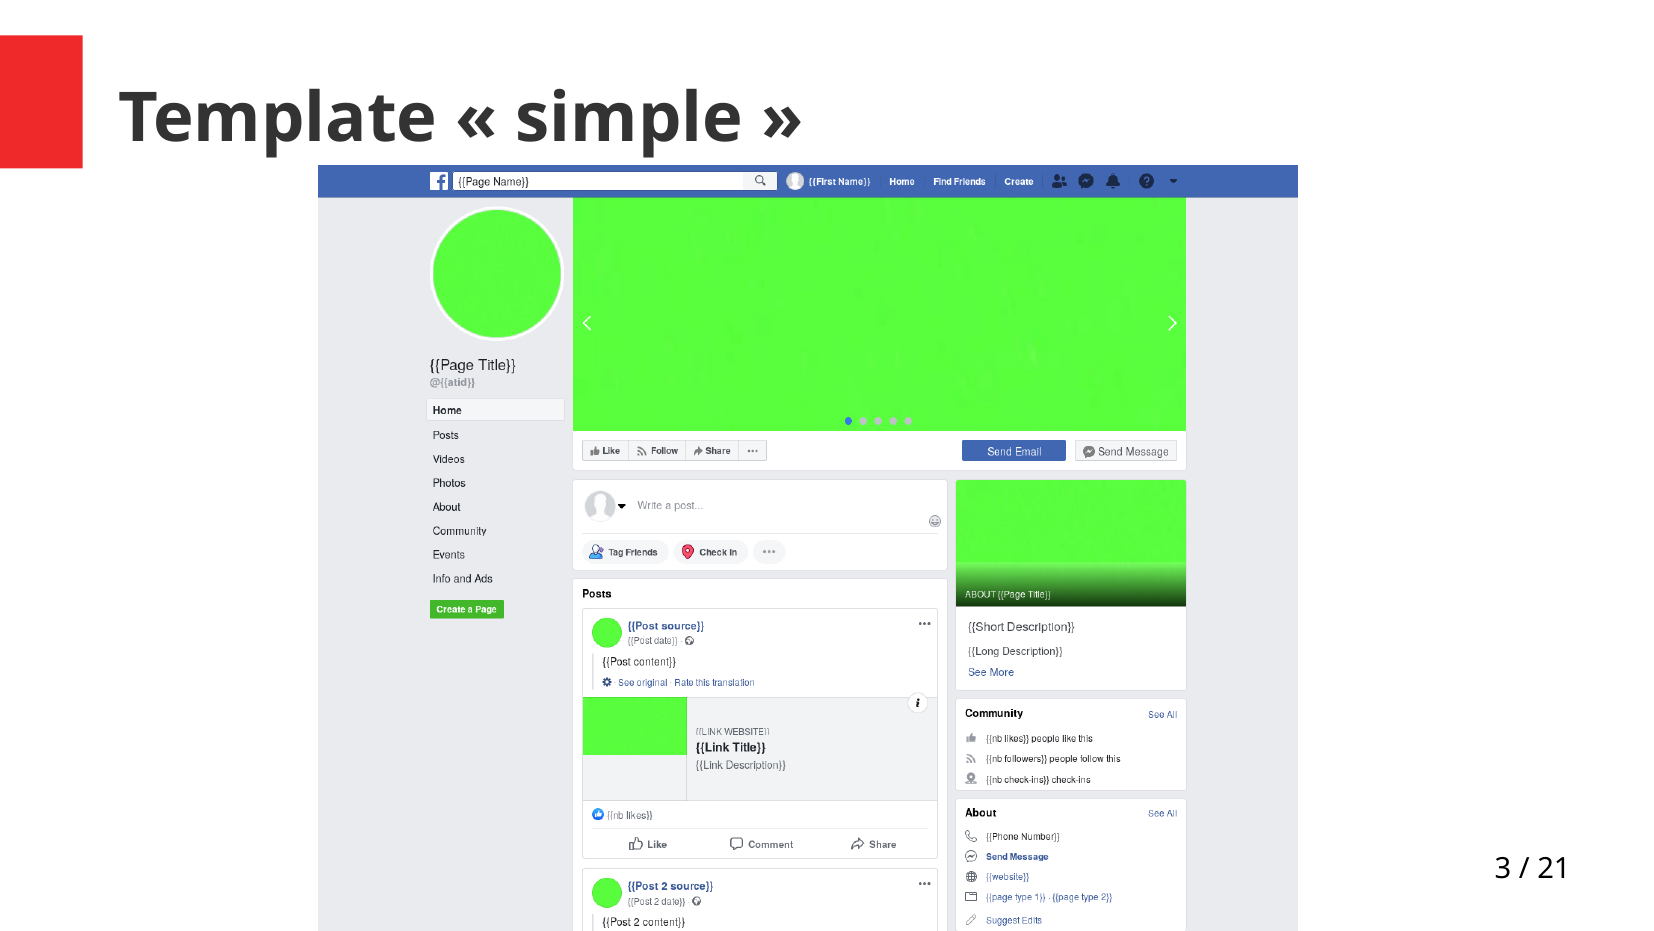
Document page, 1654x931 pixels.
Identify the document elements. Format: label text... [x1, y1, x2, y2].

title Template « simple » [118, 37, 1571, 193]
picture [318, 165, 1298, 931]
